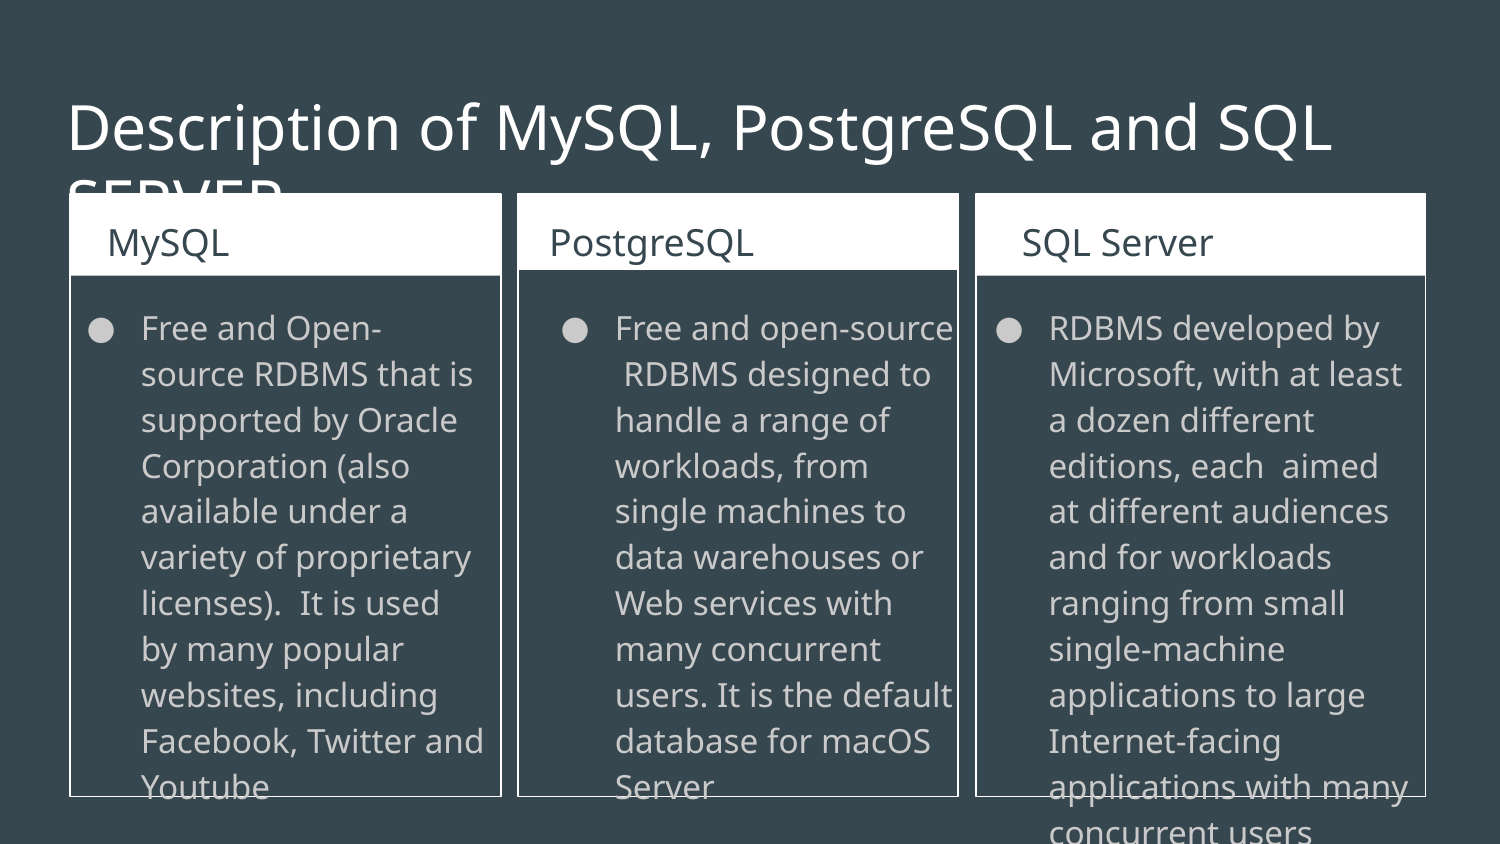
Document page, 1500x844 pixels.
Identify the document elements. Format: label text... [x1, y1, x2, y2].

list Free and Open-source RDBMS that is supported by Oracle Corporation (also available under a variety of proprietary licenses). It is used by many popular websites, including Facebook, Twitter and Youtube [50, 286, 502, 745]
list MySQL [91, 197, 502, 274]
list SQL Server [1006, 197, 1417, 274]
text_box [975, 193, 1426, 276]
text_box [519, 194, 957, 270]
text_box [71, 195, 500, 276]
list PostgreSQL [534, 197, 944, 274]
list RDBMS developed by Microsoft, with at least a dozen different editions, each aimed at different audiences and for workloads ranging from small single-machine applications to large Internet-facing applications with many concurrent users [958, 286, 1431, 745]
list Free and open-source RDBMS designed to handle a range of workloads, from single machines to data warehouses or Web services with many concurrent users. It is the default database for macOS Server [524, 286, 958, 745]
title Description of MySQL, PostgreSQL and SQL SERVER [51, 72, 1449, 167]
